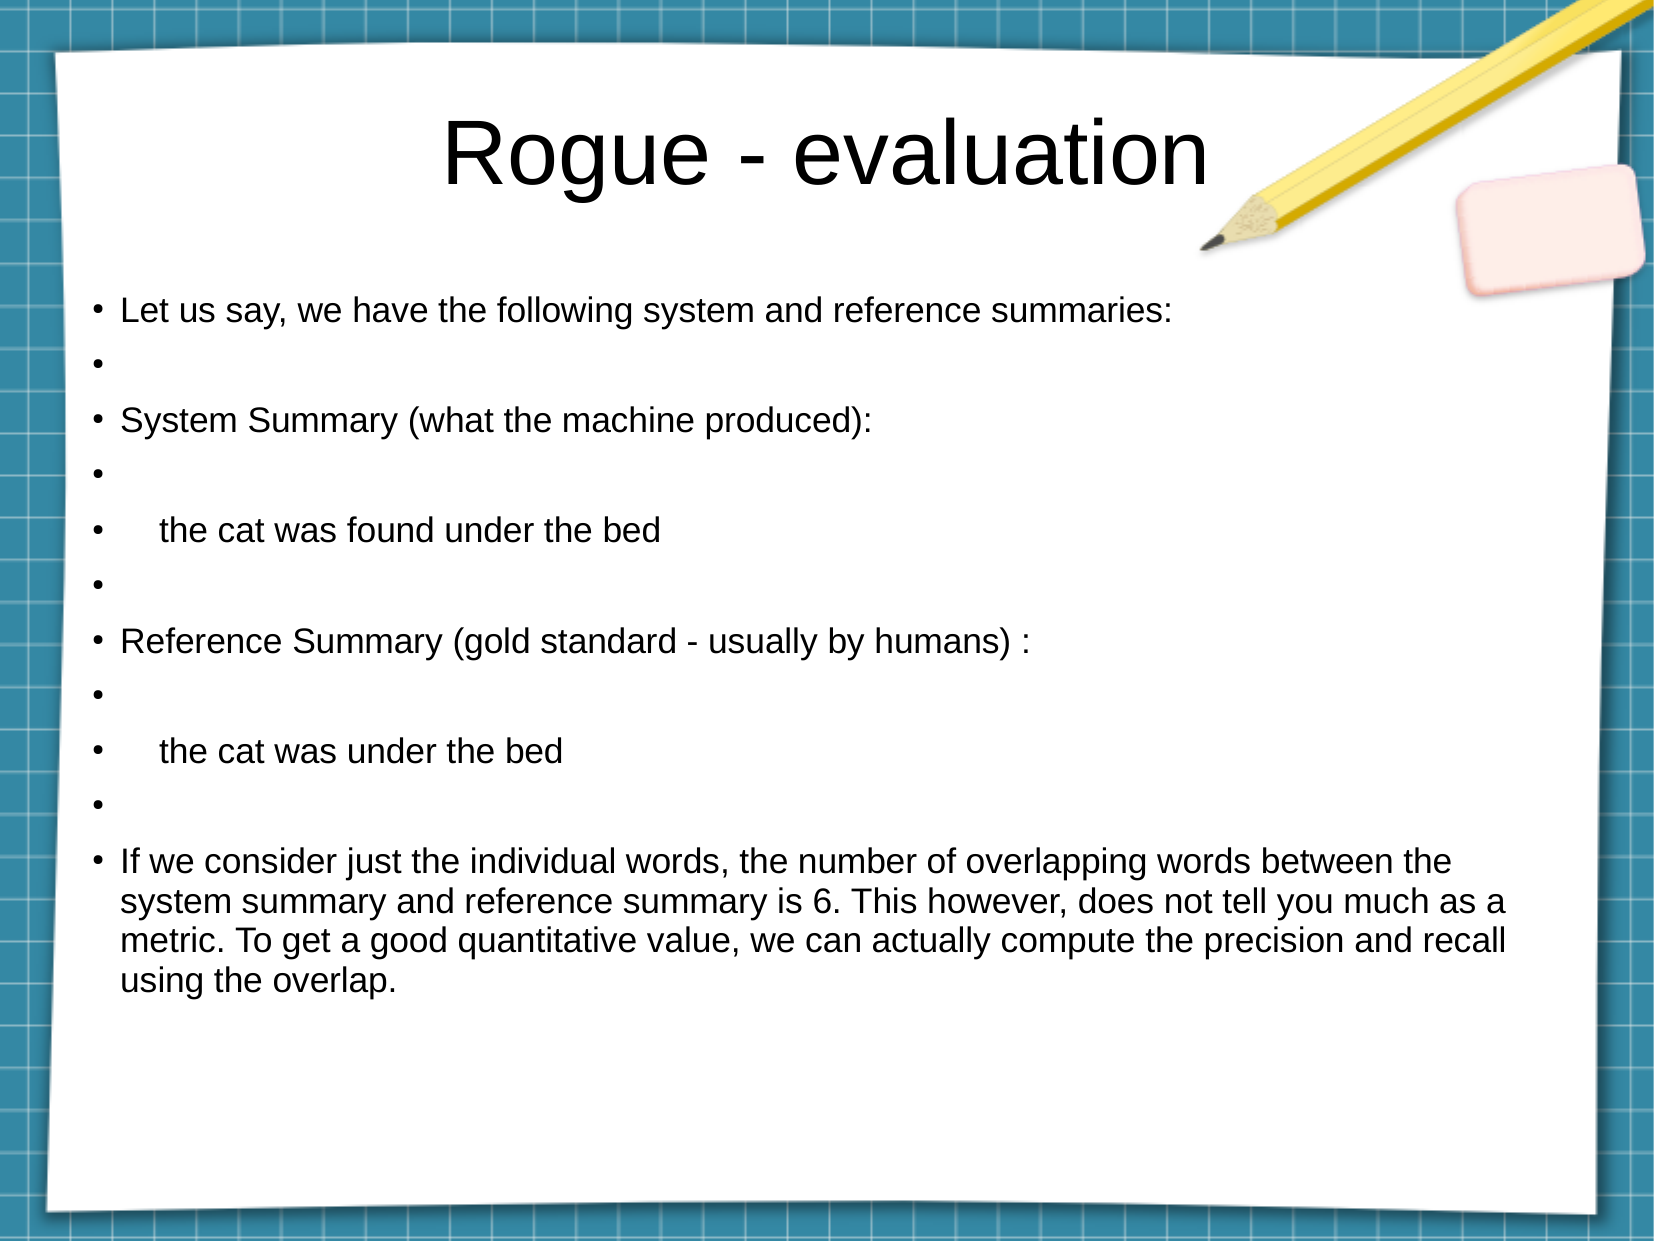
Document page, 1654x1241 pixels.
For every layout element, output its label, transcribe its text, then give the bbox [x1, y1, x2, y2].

title Rogue - evaluation [82, 49, 1571, 257]
list Let us say, we have the following system and reference summaries: System Summary (what the machine produced): the cat was found under the bed Reference Summary (gold standard - usually by humans) : the cat was under the bed If we consider just the individual words, the number of overlapping words between the system summary and reference summary is 6. This however, does not tell you much as a metric. To get a good quantitative value, we can actually compute the precision and recall using the overlap. [82, 290, 1571, 1010]
picture [0, 0, 1654, 1241]
